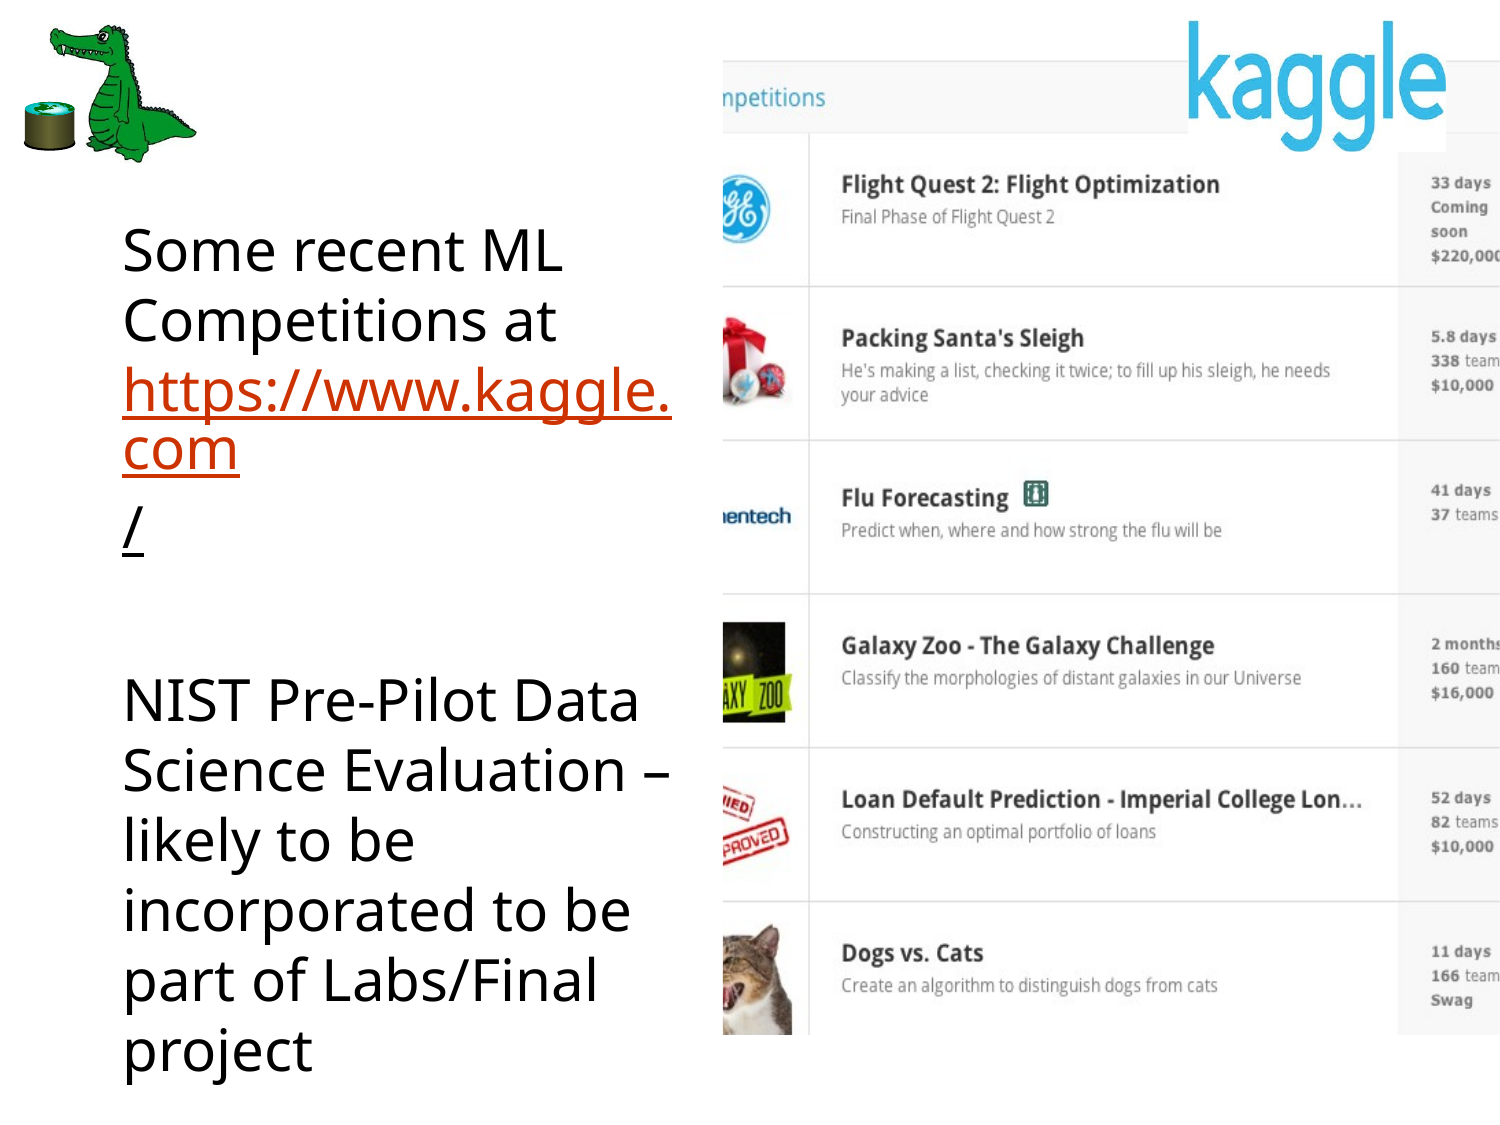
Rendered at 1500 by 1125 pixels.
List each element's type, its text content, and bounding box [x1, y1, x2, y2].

picture [49, 24, 197, 163]
picture [722, 20, 1500, 1035]
list Some recent ML Competitions at https://www.kaggle.com/ NIST Pre-Pilot Data Science Evaluation – likely to be incorporated to be part of Labs/Final project [107, 123, 699, 975]
